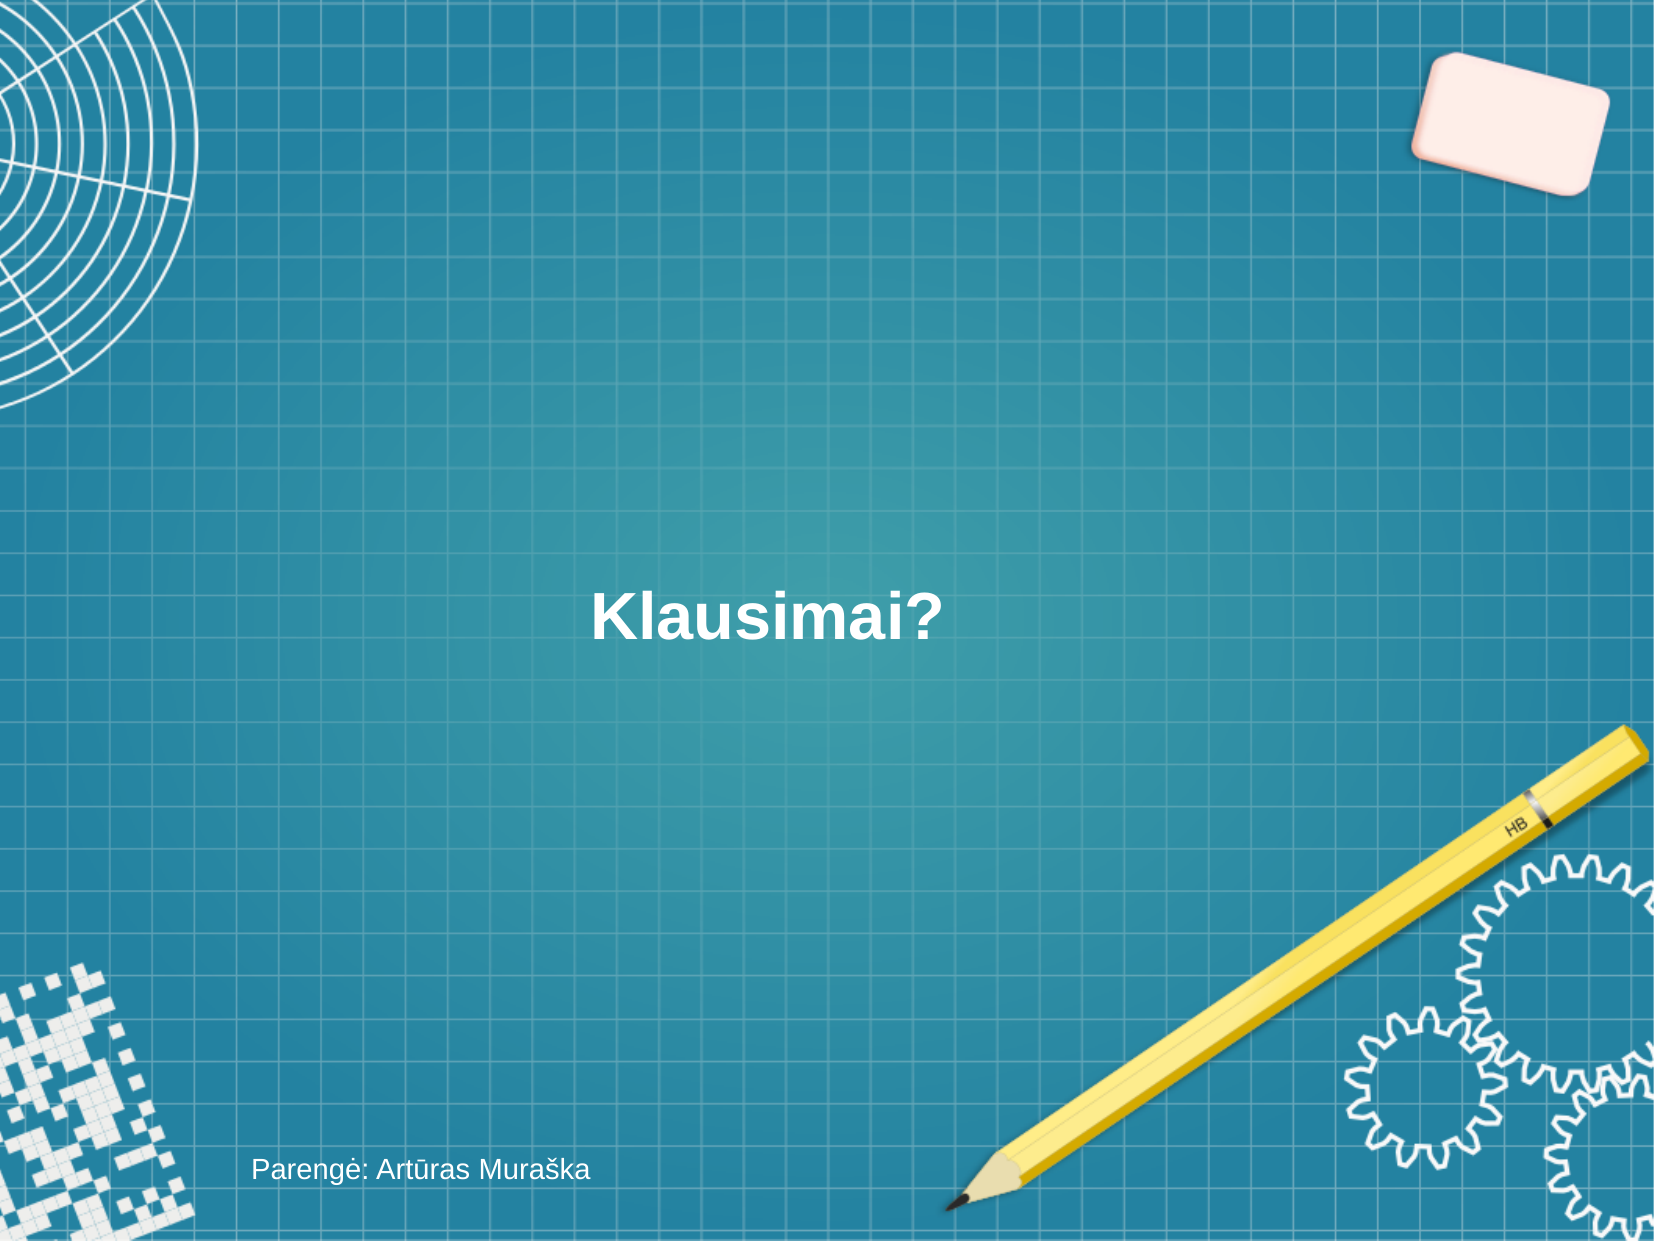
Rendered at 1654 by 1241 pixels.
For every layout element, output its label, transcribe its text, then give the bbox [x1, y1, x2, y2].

title Klausimai? [177, 513, 1359, 721]
picture [0, 0, 1654, 1241]
text_box Parengė: Artūras Muraška [236, 1145, 875, 1194]
